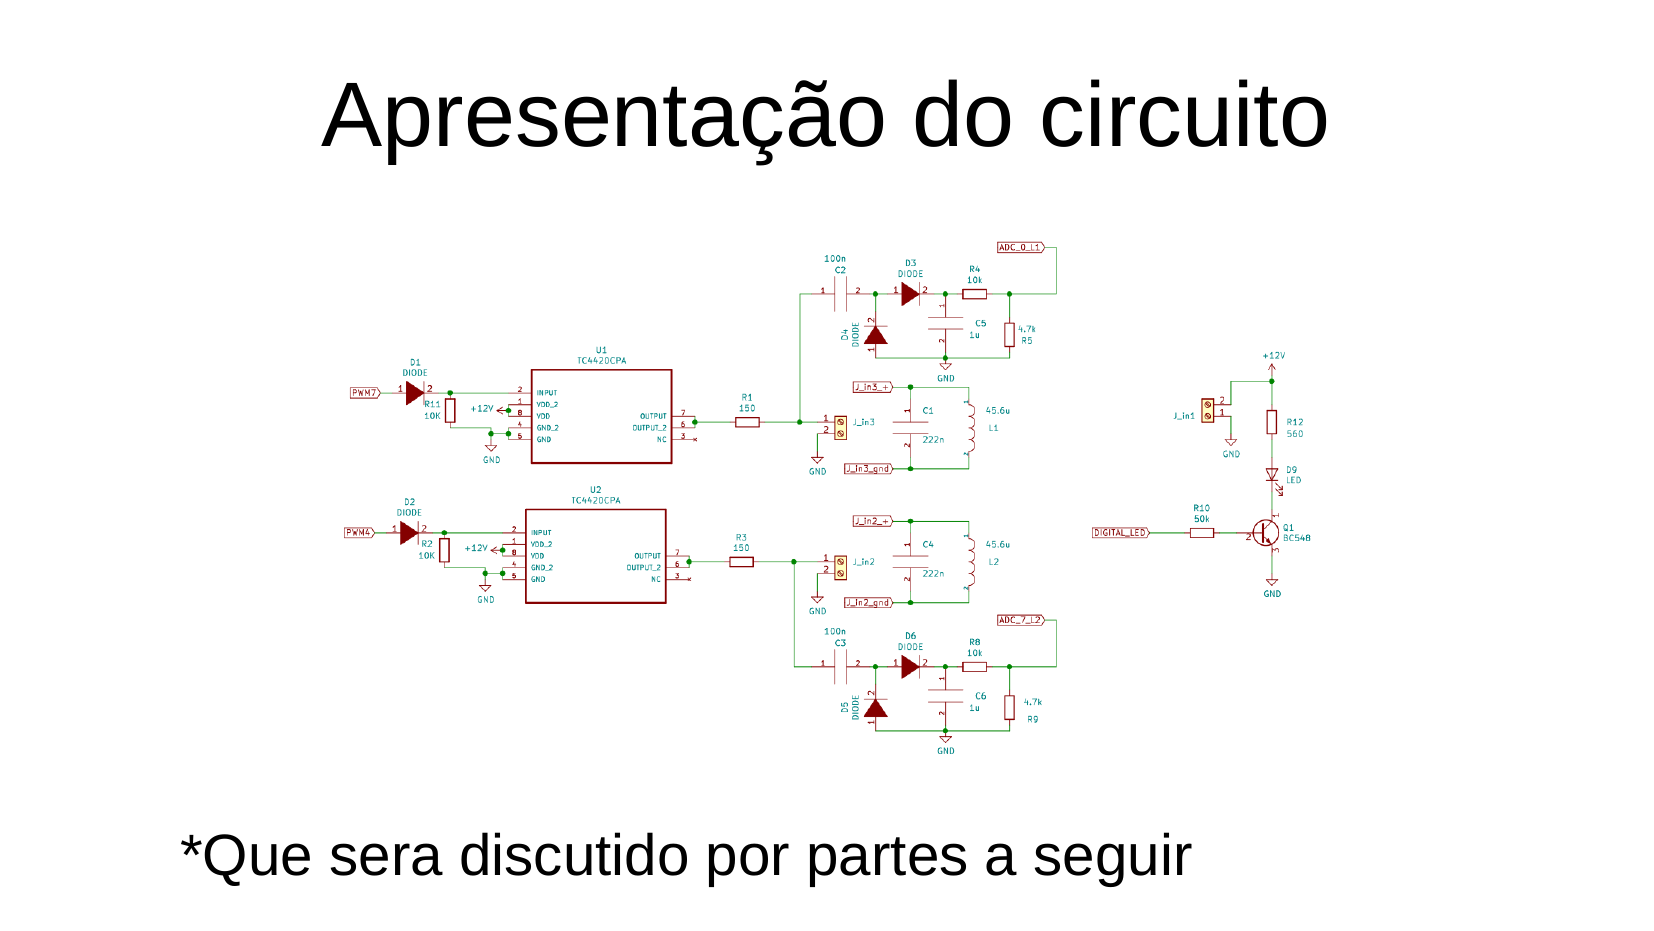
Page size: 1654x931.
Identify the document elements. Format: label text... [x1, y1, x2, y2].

text_box *Que sera discutido por partes a seguir [165, 814, 1571, 931]
title Apresentação do circuito [82, 37, 1571, 193]
picture [332, 217, 1321, 758]
